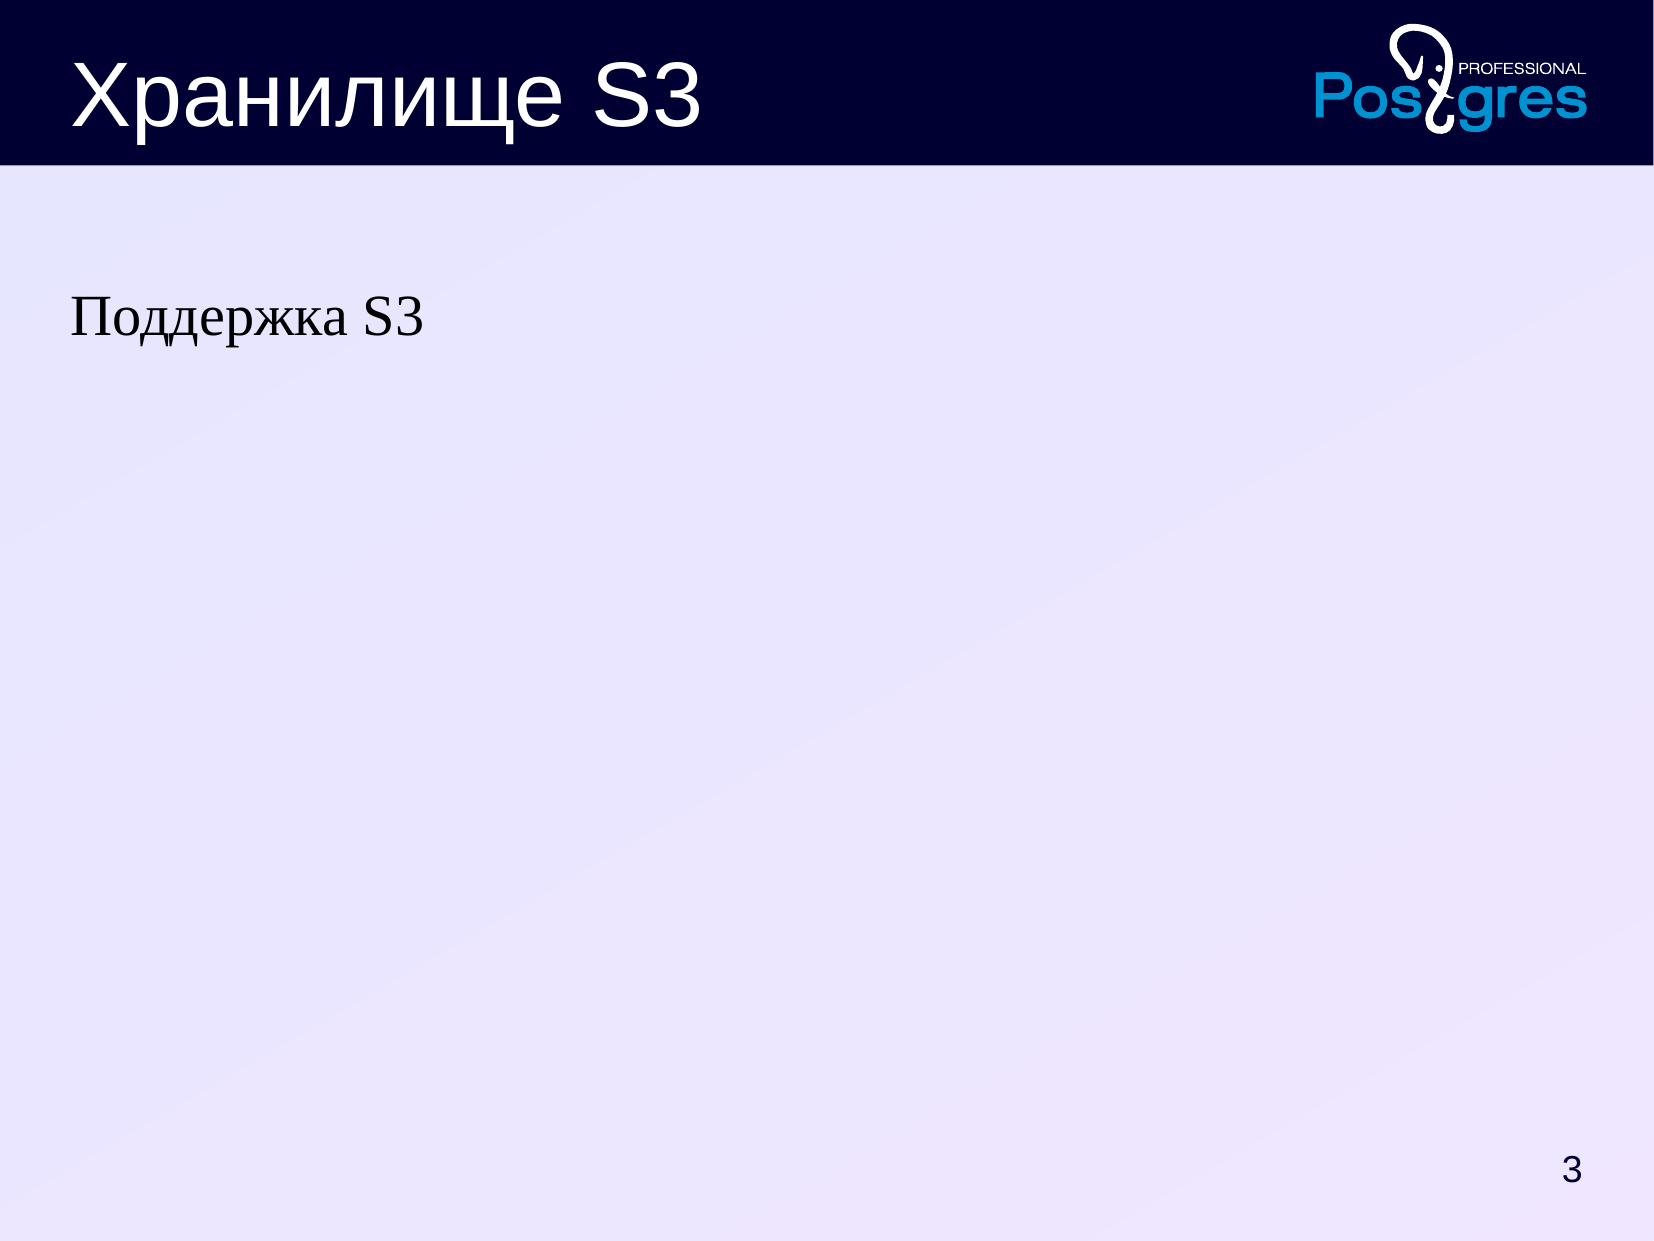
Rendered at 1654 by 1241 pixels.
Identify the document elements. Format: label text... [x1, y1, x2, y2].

list Поддержка S3 [70, 283, 1559, 1003]
title Хранилище S3 [70, 43, 1241, 147]
